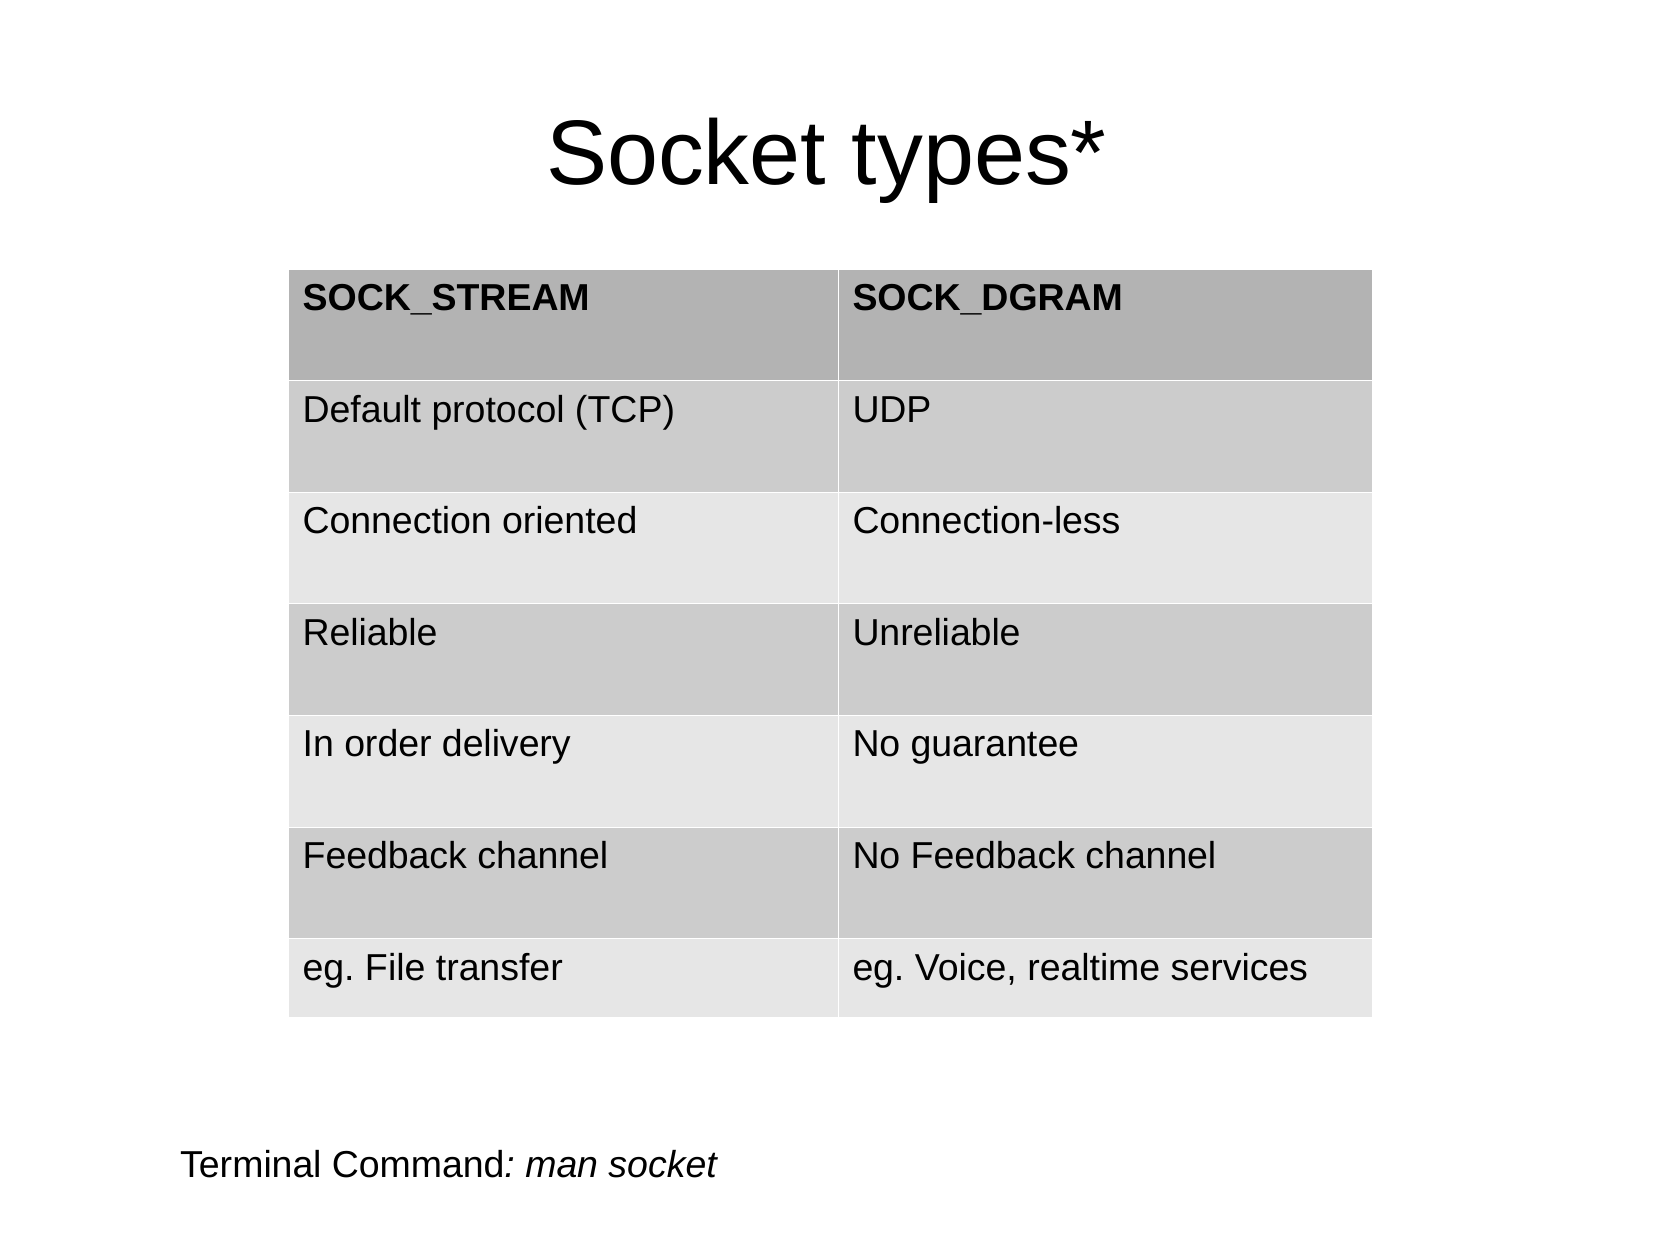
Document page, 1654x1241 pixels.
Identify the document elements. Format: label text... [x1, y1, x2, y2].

table_header SOCK_STREAM [289, 270, 838, 380]
table_cell Reliable [289, 604, 838, 715]
table_cell No Feedback channel [839, 828, 1372, 938]
table_cell Connection oriented [289, 493, 838, 603]
table_cell eg. Voice, realtime services [839, 939, 1372, 1017]
table_cell UDP [839, 381, 1372, 492]
table_header SOCK_DGRAM [839, 270, 1372, 380]
table_cell In order delivery [289, 716, 838, 827]
text_box Terminal Command: man socket [165, 1136, 732, 1193]
title Socket types* [82, 49, 1571, 257]
table_cell eg. File transfer [289, 939, 838, 1017]
table_cell Default protocol (TCP) [289, 381, 838, 492]
table_cell Feedback channel [289, 828, 838, 938]
table_cell No guarantee [839, 716, 1372, 827]
table_cell Connection-less [839, 493, 1372, 603]
table_cell Unreliable [839, 604, 1372, 715]
